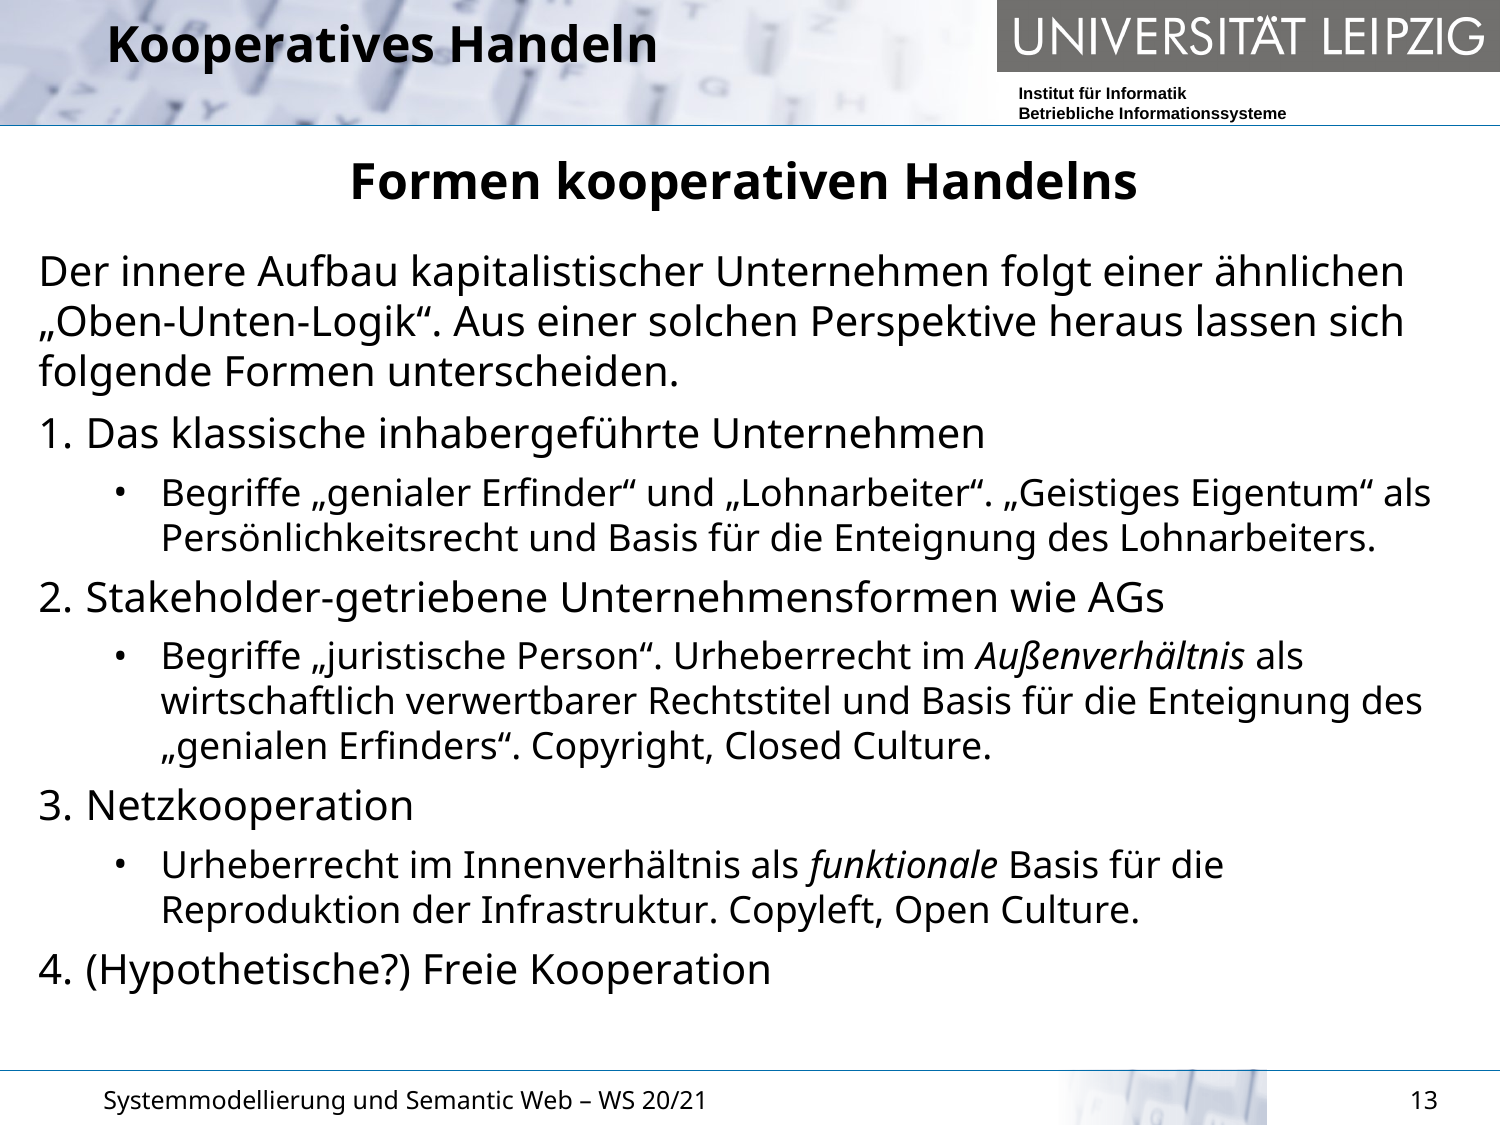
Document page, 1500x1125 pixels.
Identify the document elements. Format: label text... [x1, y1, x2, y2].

picture [0, 0, 1500, 125]
text_box Formen kooperativen Handelns Der innere Aufbau kapitalistischer Unternehmen folgt einer ähnlichen „Oben-Unten-Logik“. Aus einer solchen Perspektive heraus lassen sich folgende Formen unterscheiden. Das klassische inhabergeführte Unternehmen Begriffe „genialer Erfinder“ und „Lohnarbeiter“. „Geistiges Eigentum“ als Persönlichkeitsrecht und Basis für die Enteignung des Lohnarbeiters. Stakeholder-getriebene Unternehmensformen wie AGs Begriffe „juristische Person“. Urheberrecht im Außenverhältnis als wirtschaftlich verwertbarer Rechtstitel und Basis für die Enteignung des „genialen Erfinders“. Copyright, Closed Culture. Netzkooperation Urheberrecht im Innenverhältnis als funktionale Basis für die Reproduktion der Infrastruktur. Copyleft, Open Culture. (Hypothetische?) Freie Kooperation [23, 141, 1465, 1001]
text_box Kooperatives Handeln [91, 5, 675, 81]
picture [1057, 1071, 1267, 1125]
